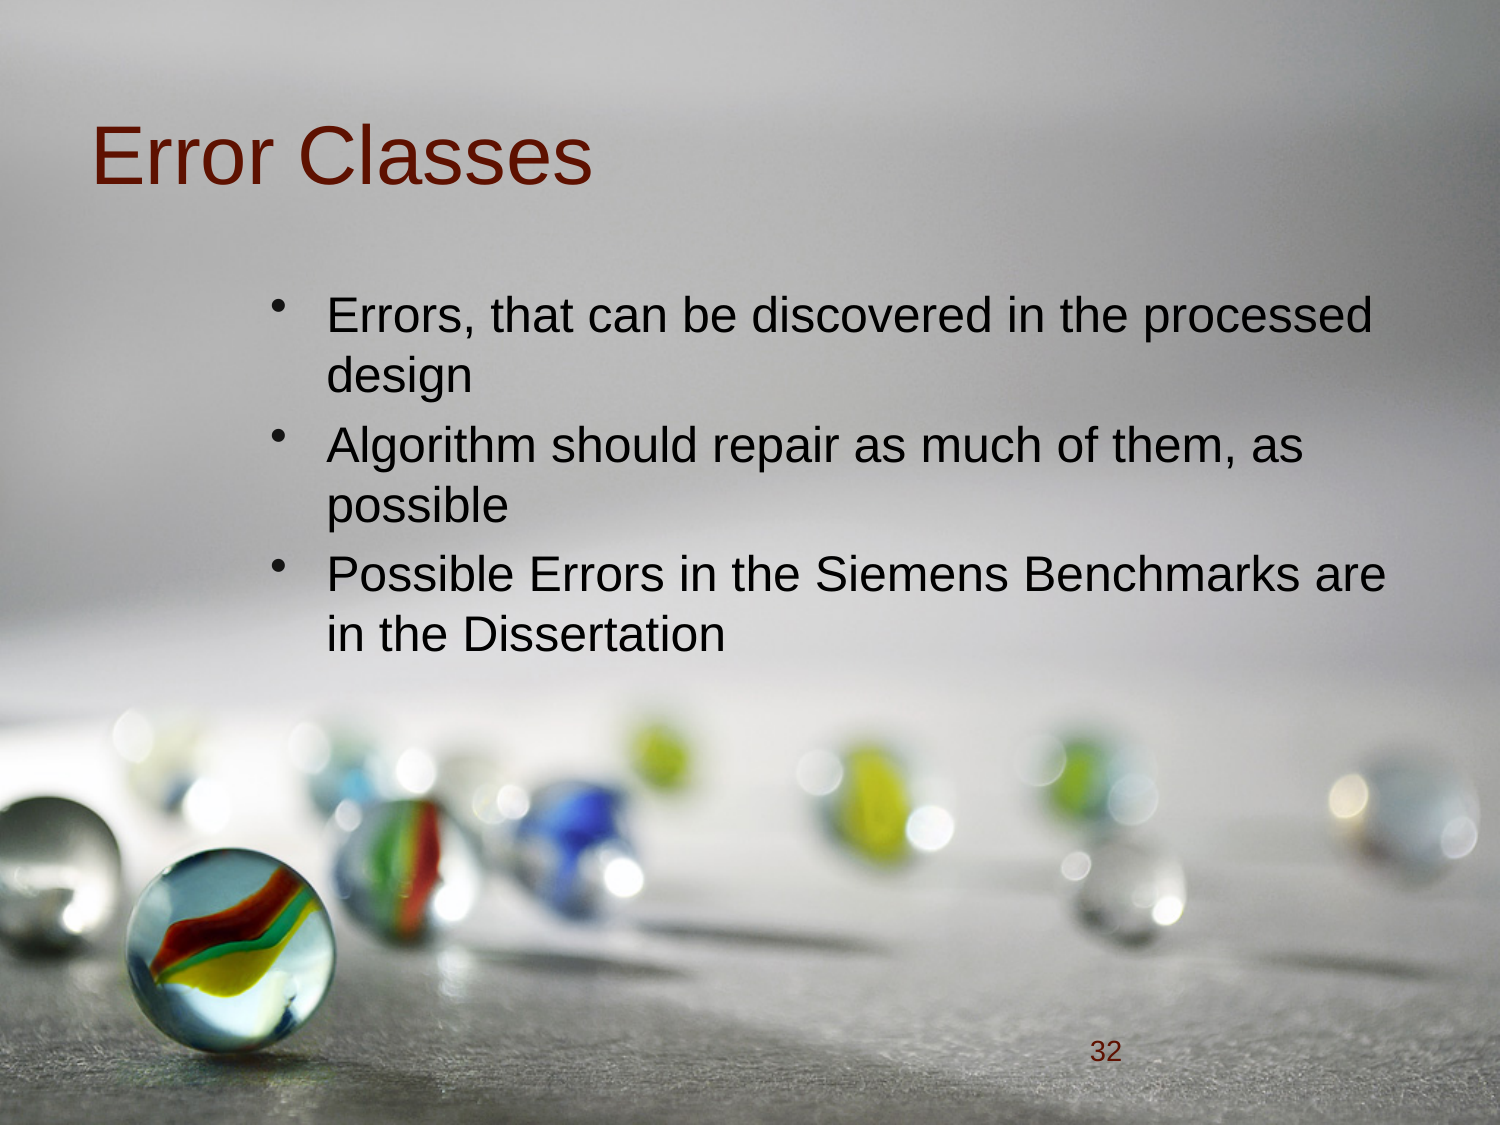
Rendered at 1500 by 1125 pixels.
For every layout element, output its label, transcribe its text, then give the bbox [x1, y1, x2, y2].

picture [0, 0, 1500, 1125]
title Error Classes [75, 57, 1425, 245]
list Errors, that can be discovered in the processed design Algorithm should repair as much of them, as possible Possible Errors in the Siemens Benchmarks are in the Dissertation [255, 274, 1425, 721]
